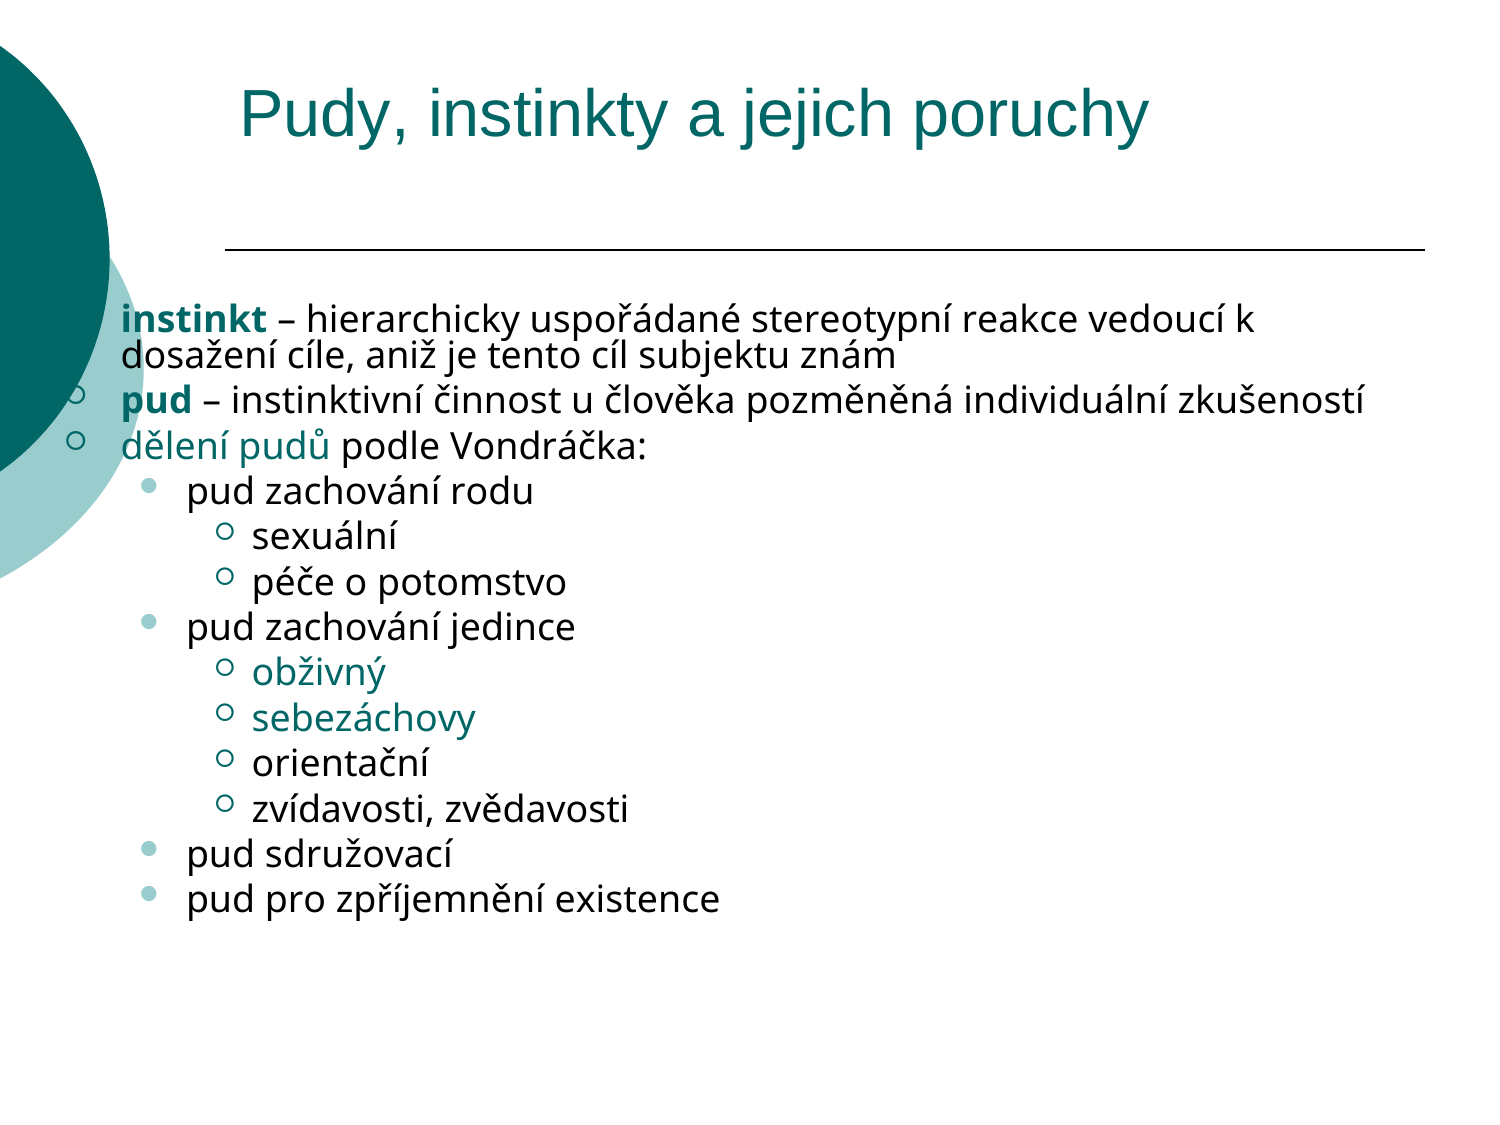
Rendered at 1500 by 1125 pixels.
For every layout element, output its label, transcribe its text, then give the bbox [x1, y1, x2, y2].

list instinkt – hierarchicky uspořádané stereotypní reakce vedoucí k dosažení cíle, aniž je tento cíl subjektu znám pud – instinktivní činnost u člověka pozměněná individuální zkušeností dělení pudů podle Vondráčka: pud zachování rodu sexuální péče o potomstvo pud zachování jedince obživný sebezáchovy orientační zvídavosti, zvědavosti pud sdružovací pud pro zpříjemnění existence [49, 196, 1422, 1125]
title Pudy, instinkty a jejich poruchy [224, 49, 1425, 237]
